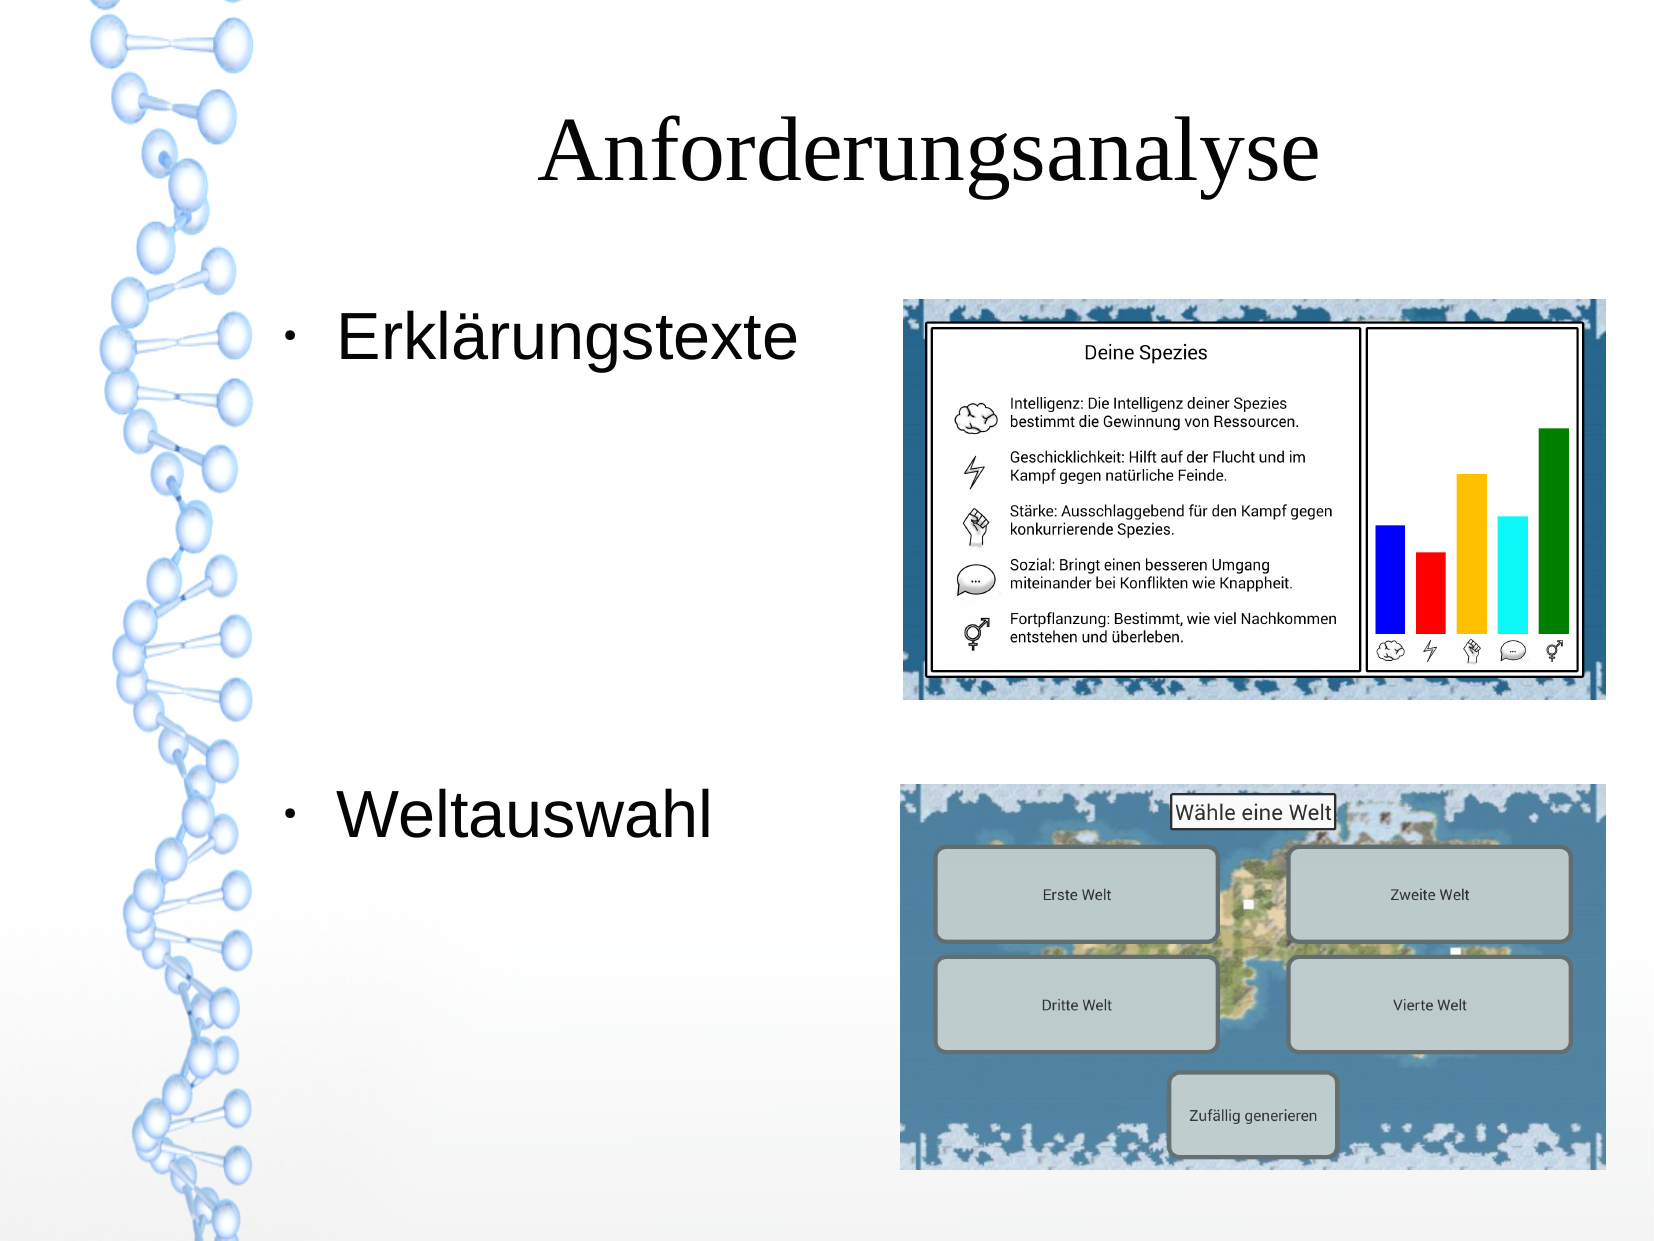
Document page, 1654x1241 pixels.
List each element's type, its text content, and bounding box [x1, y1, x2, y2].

list Erklärungstexte Weltauswahl [265, 299, 1595, 1019]
title Anforderungsanalyse [265, 47, 1595, 252]
picture [0, 0, 1654, 1241]
